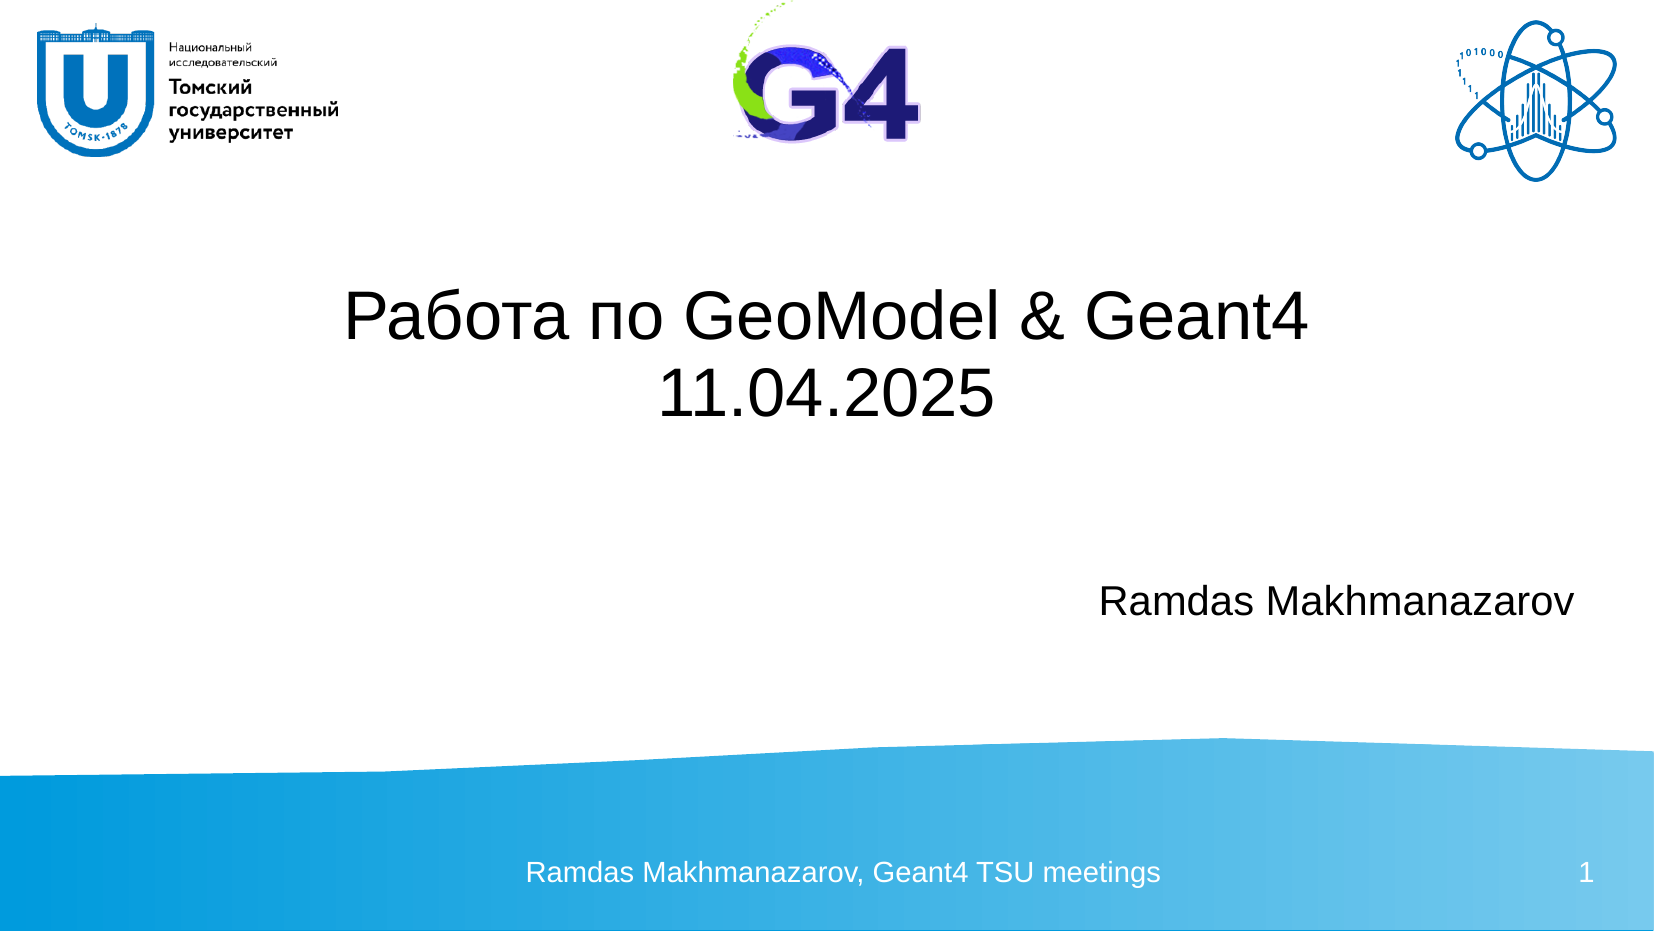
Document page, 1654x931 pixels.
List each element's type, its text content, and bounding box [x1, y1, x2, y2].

picture [37, 23, 338, 157]
title Работа по GeoModel & Geant4 11.04.2025 [88, 265, 1565, 443]
picture [733, 0, 921, 178]
picture [1455, 20, 1617, 182]
title Ramdas Makhmanazarov [98, 535, 1576, 713]
